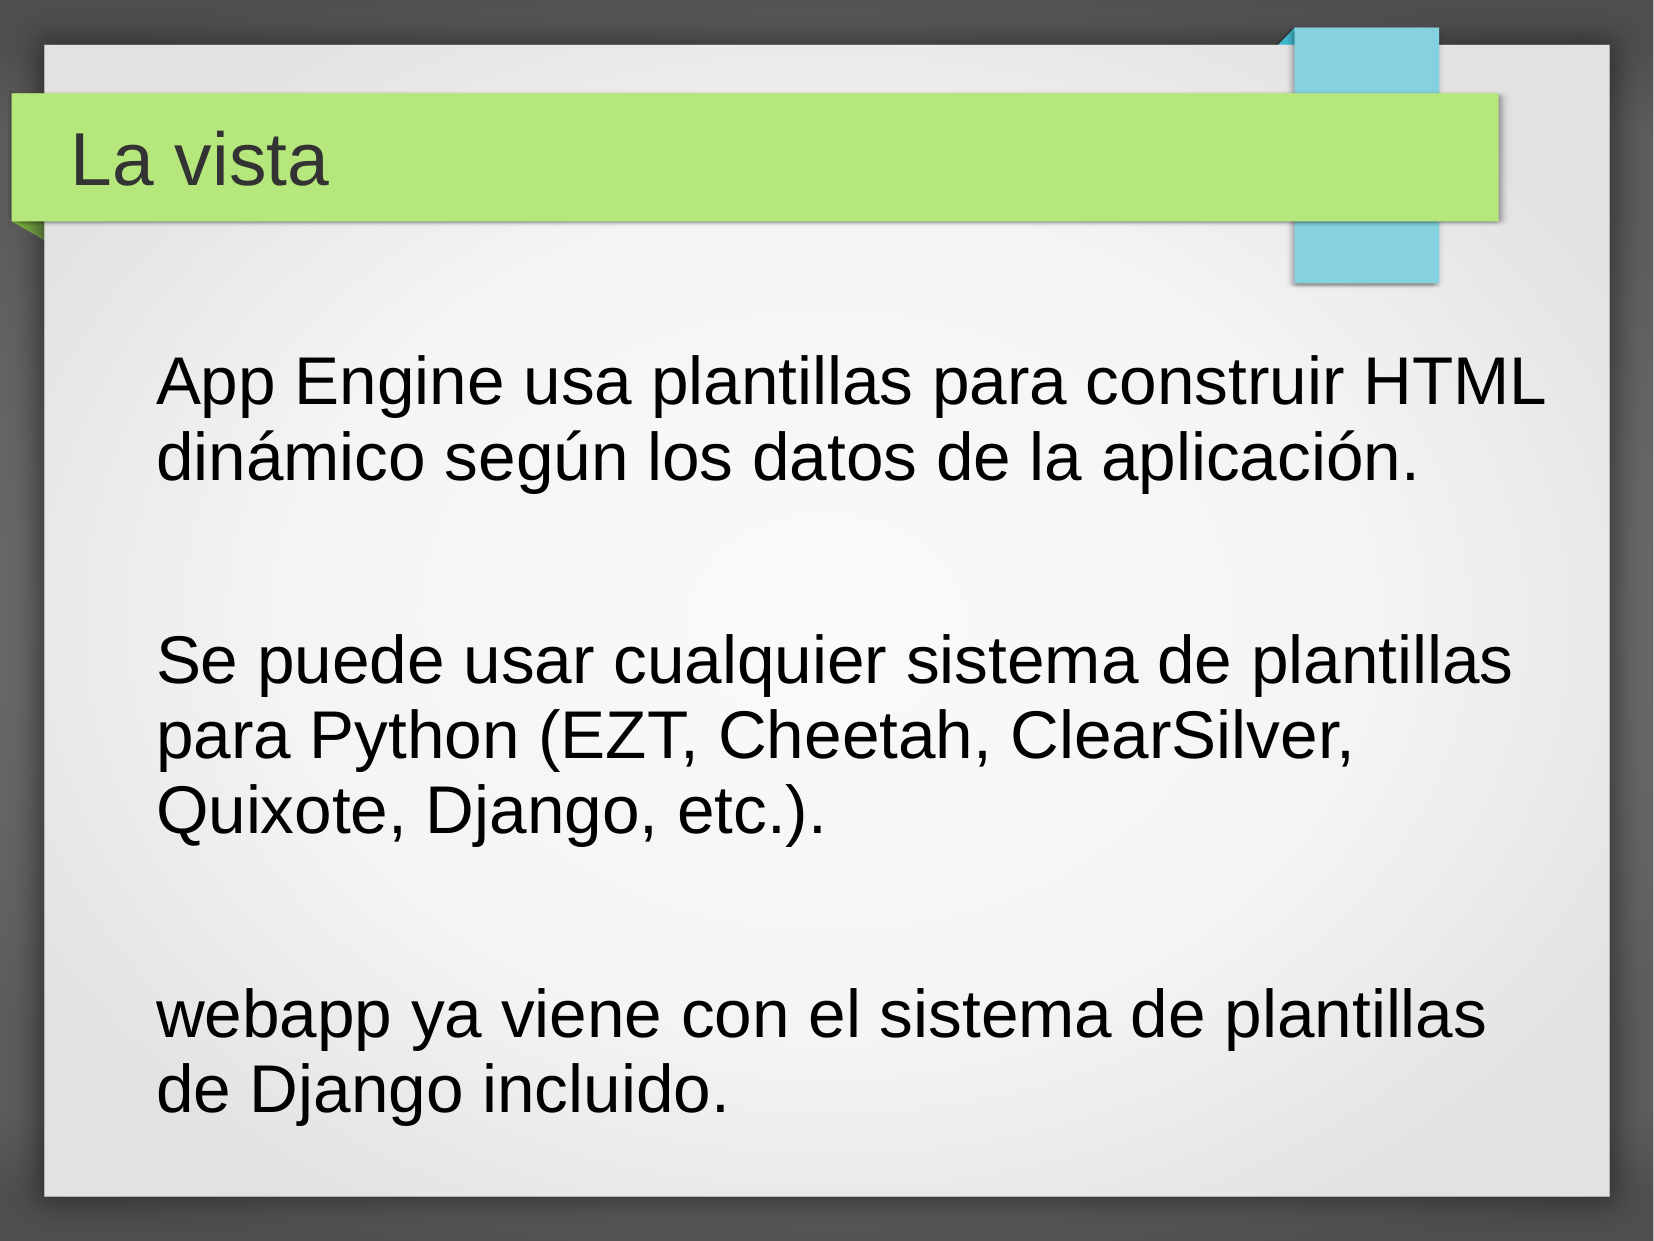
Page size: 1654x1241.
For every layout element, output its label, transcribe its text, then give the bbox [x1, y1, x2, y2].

title La vista [70, 106, 1229, 213]
list App Engine usa plantillas para construir HTML dinámico según los datos de la aplicación. Se puede usar cualquier sistema de plantillas para Python (EZT, Cheetah, ClearSilver, Quixote, Django, etc.). webapp ya viene con el sistema de plantillas de Django incluido. [92, 343, 1548, 1134]
picture [0, 0, 1654, 1241]
